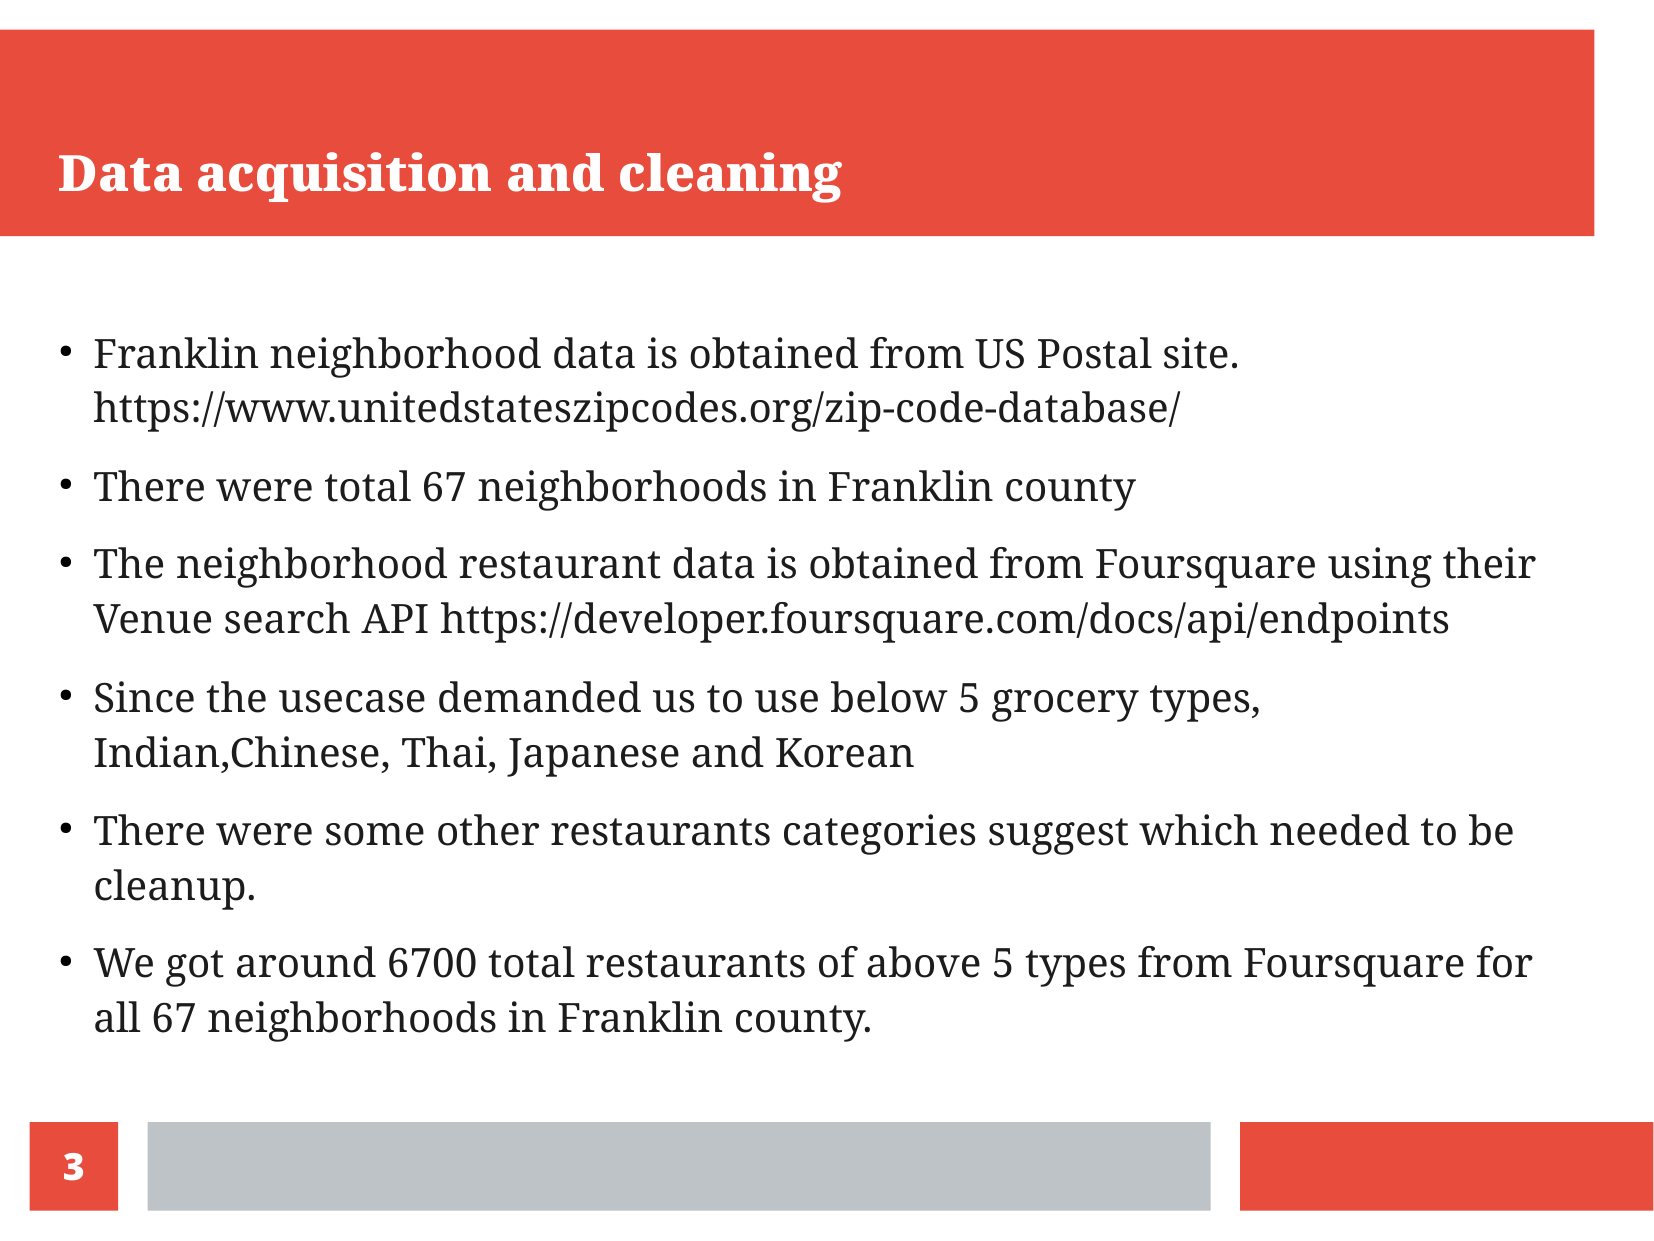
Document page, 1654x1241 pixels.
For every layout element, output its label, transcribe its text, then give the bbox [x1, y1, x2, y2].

title Data acquisition and cleaning [59, 59, 1595, 207]
list Franklin neighborhood data is obtained from US Postal site. https://www.unitedstateszipcodes.org/zip-code-database/ There were total 67 neighborhoods in Franklin county The neighborhood restaurant data is obtained from Foursquare using their Venue search API https://developer.foursquare.com/docs/api/endpoints Since the usecase demanded us to use below 5 grocery types, Indian,Chinese, Thai, Japanese and Korean There were some other restaurants categories suggest which needed to be cleanup. We got around 6700 total restaurants of above 5 types from Foursquare for all 67 neighborhoods in Franklin county. [59, 324, 1565, 1093]
